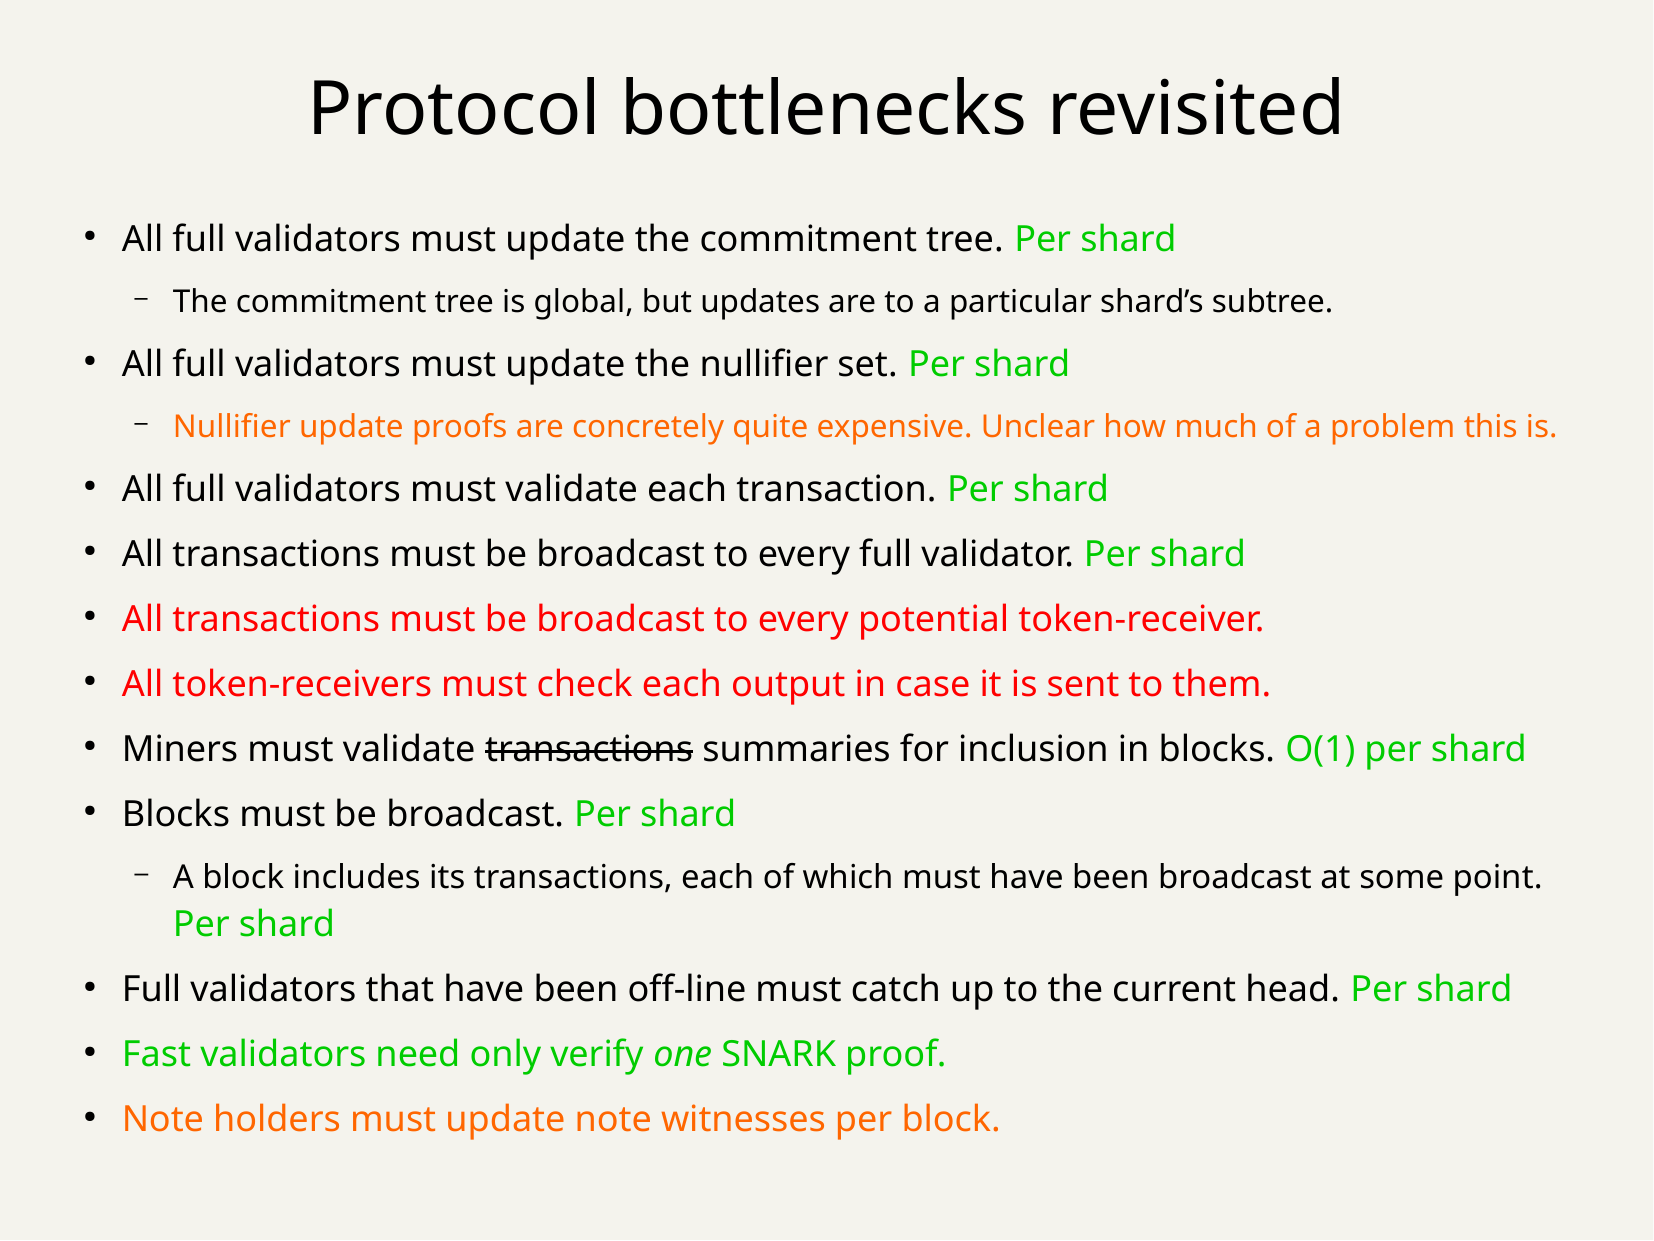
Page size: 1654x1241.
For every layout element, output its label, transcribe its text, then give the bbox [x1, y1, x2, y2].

list All full validators must update the commitment tree. Per shard The commitment tree is global, but updates are to a particular shard’s subtree. All full validators must update the nullifier set. Per shard Nullifier update proofs are concretely quite expensive. Unclear how much of a problem this is. All full validators must validate each transaction. Per shard All transactions must be broadcast to every full validator. Per shard All transactions must be broadcast to every potential token-receiver. All token-receivers must check each output in case it is sent to them. Miners must validate transactions summaries for inclusion in blocks. O(1) per shard Blocks must be broadcast. Per shard A block includes its transactions, each of which must have been broadcast at some point. Per shard Full validators that have been off-line must catch up to the current head. Per shard Fast validators need only verify one SNARK proof. Note holders must update note witnesses per block. [70, 212, 1595, 1158]
title Protocol bottlenecks revisited [82, 35, 1571, 175]
